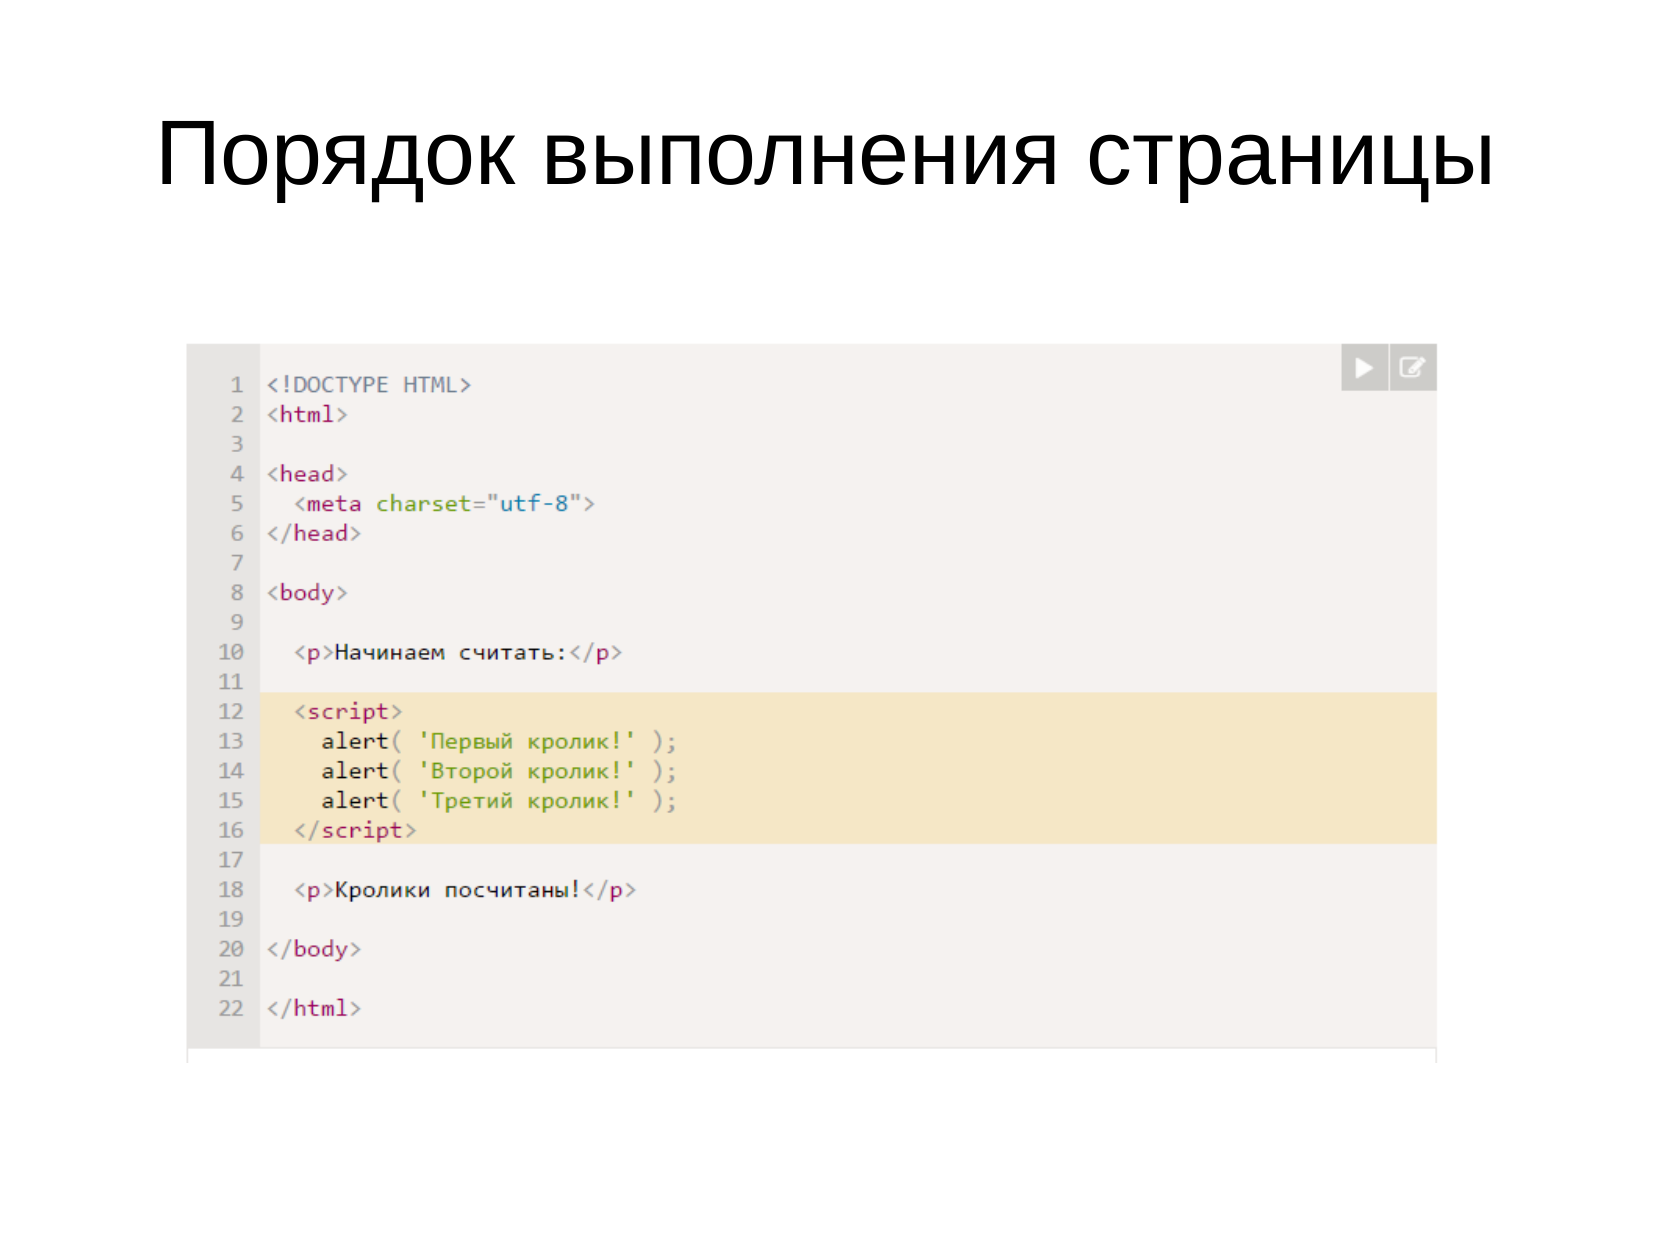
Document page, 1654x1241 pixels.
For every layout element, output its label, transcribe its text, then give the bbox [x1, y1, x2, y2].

title Порядок выполнения страницы [82, 49, 1571, 257]
picture [154, 316, 1506, 1063]
